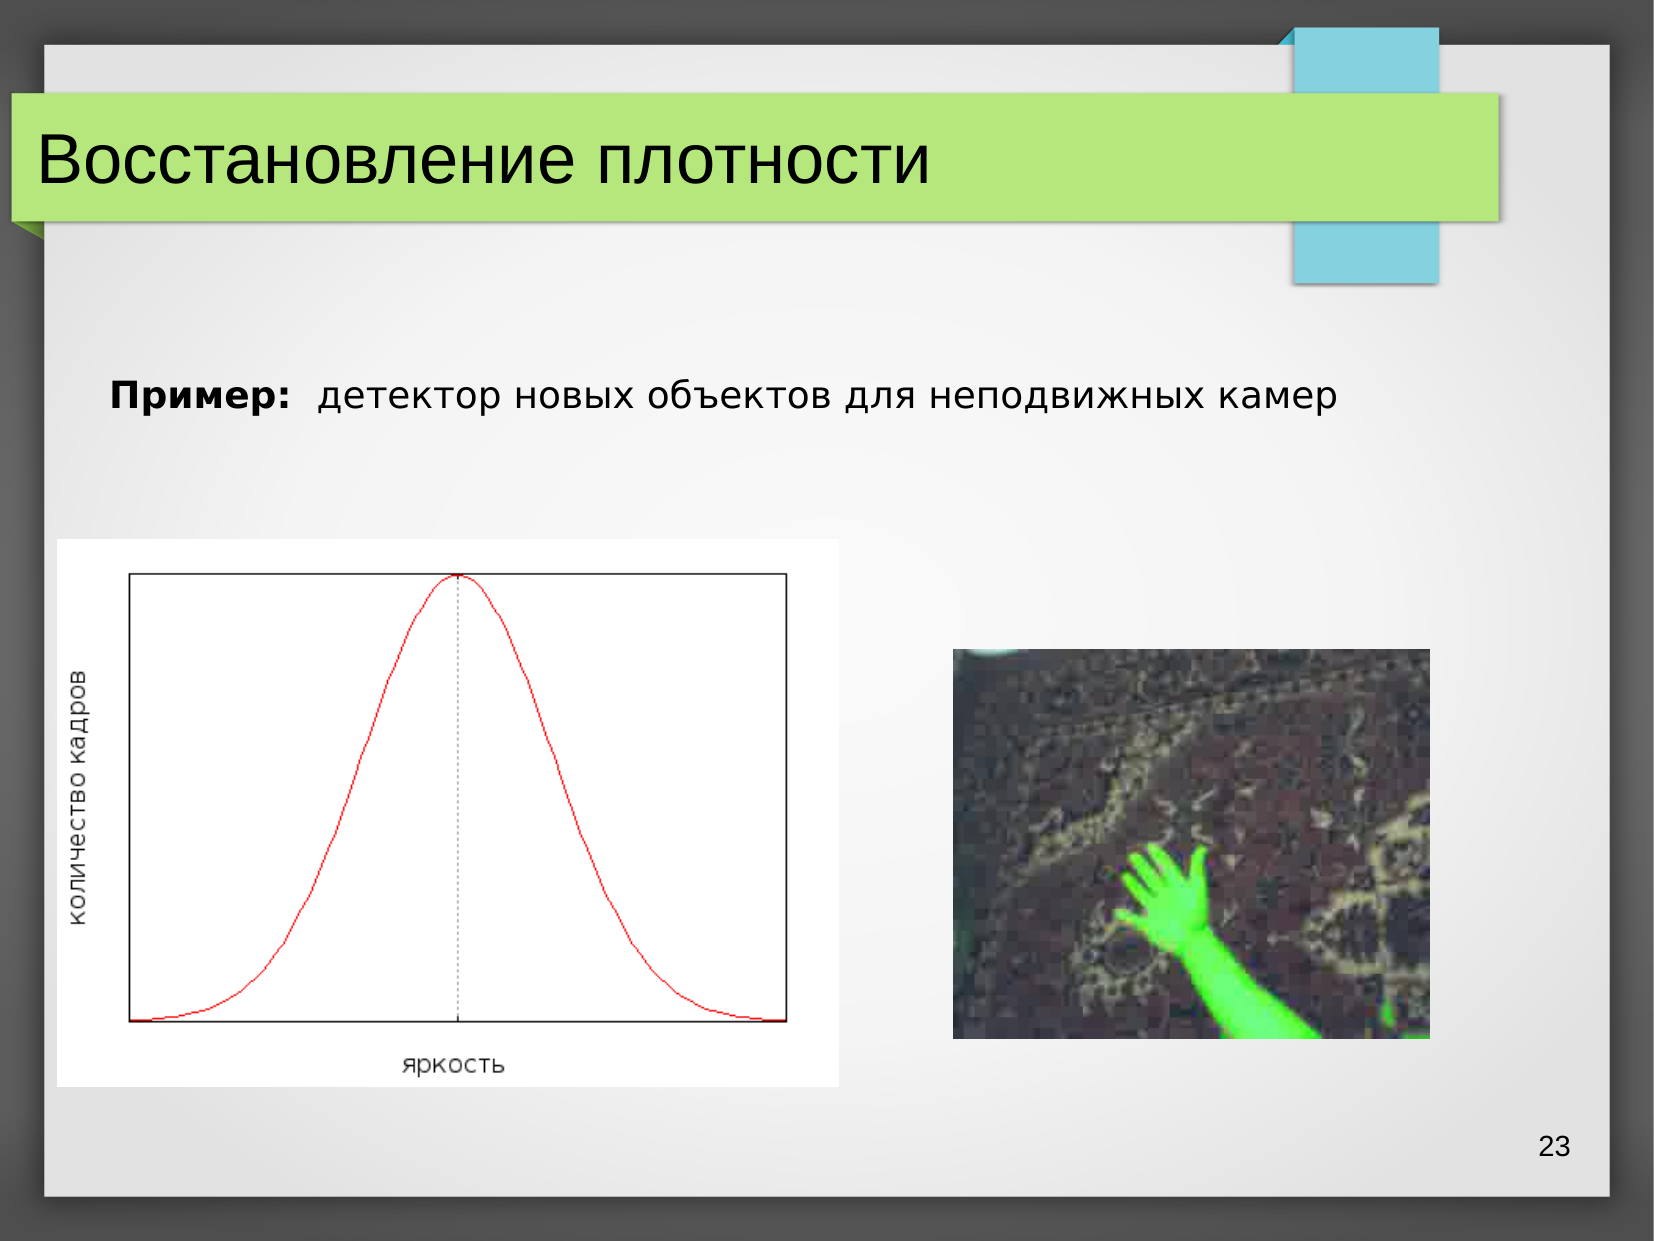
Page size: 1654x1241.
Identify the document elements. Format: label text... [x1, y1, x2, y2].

title Восстановление плотности [35, 118, 1489, 200]
picture [0, 0, 1654, 1241]
text_box Пример: детектор новых объектов для неподвижных камер [94, 366, 1406, 438]
